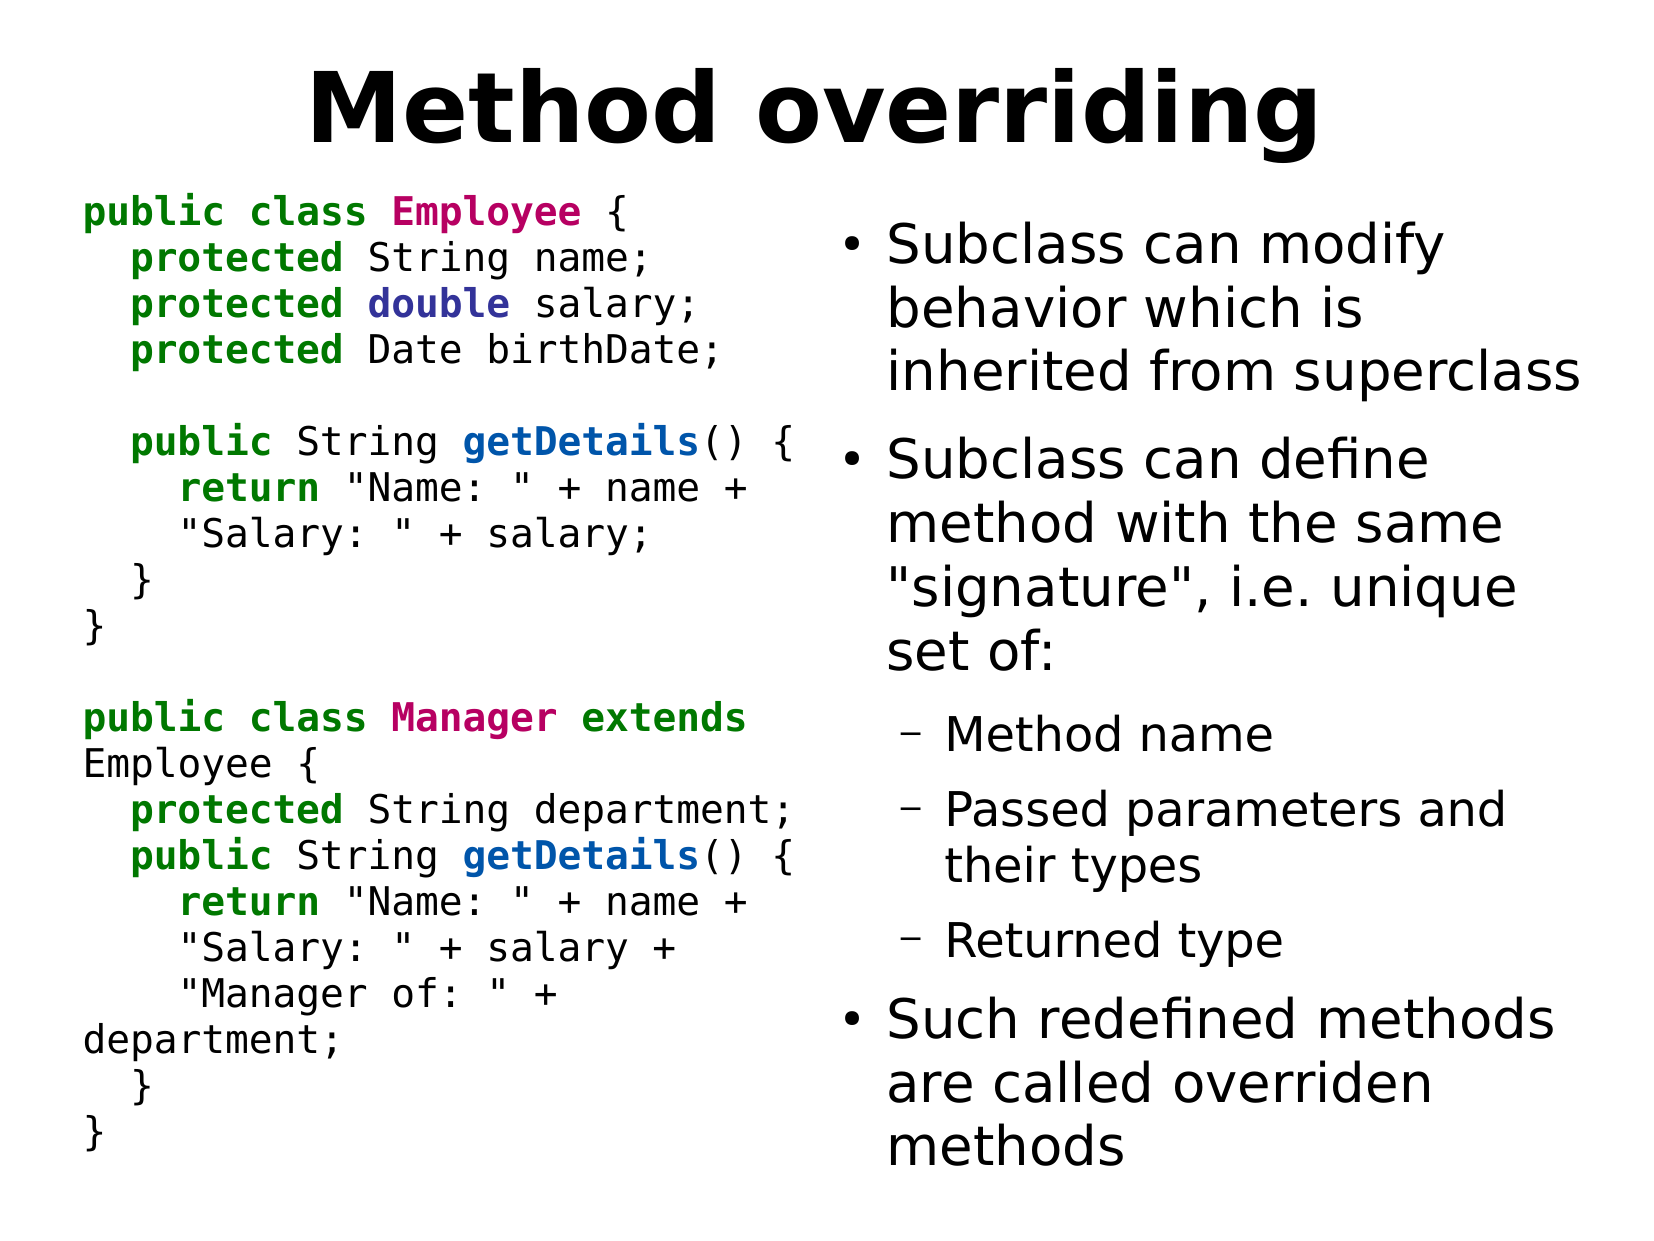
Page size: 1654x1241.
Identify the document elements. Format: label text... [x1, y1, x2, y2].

list public class Employee { protected String name; protected double salary; protected Date birthDate; public String getDetails() { return "Name: " + name + "Salary: " + salary; } } public class Manager extends Employee { protected String department; public String getDetails() { return "Name: " + name + "Salary: " + salary + "Manager of: " + department; } } [82, 188, 813, 1222]
list Subclass can modify behavior which is inherited from superclass Subclass can define method with the same "signature", i.e. unique set of: Method name Passed parameters and their types Returned type Such redefined methods are called overriden methods [828, 212, 1592, 1193]
title Method overriding [70, 51, 1559, 166]
